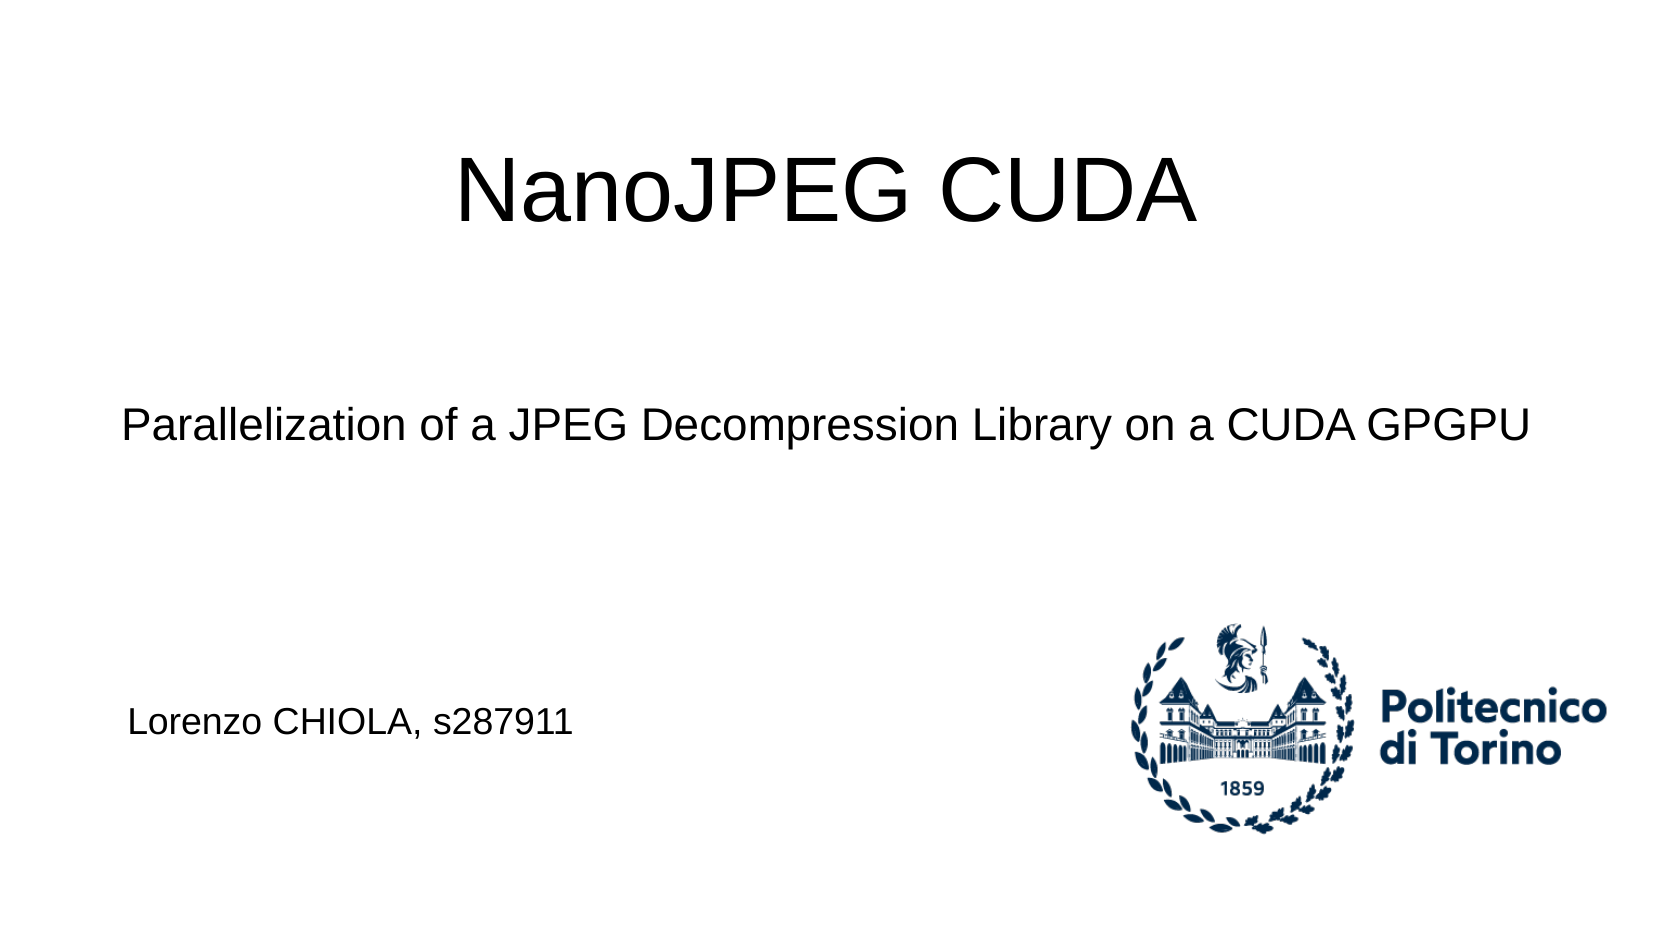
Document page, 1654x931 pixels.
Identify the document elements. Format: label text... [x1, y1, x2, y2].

title NanoJPEG CUDA [82, 112, 1571, 268]
picture [1125, 620, 1613, 838]
text_box Lorenzo CHIOLA, s287911 [112, 693, 901, 751]
text_box Parallelization of a JPEG Decompression Library on a CUDA GPGPU [0, 375, 1654, 474]
